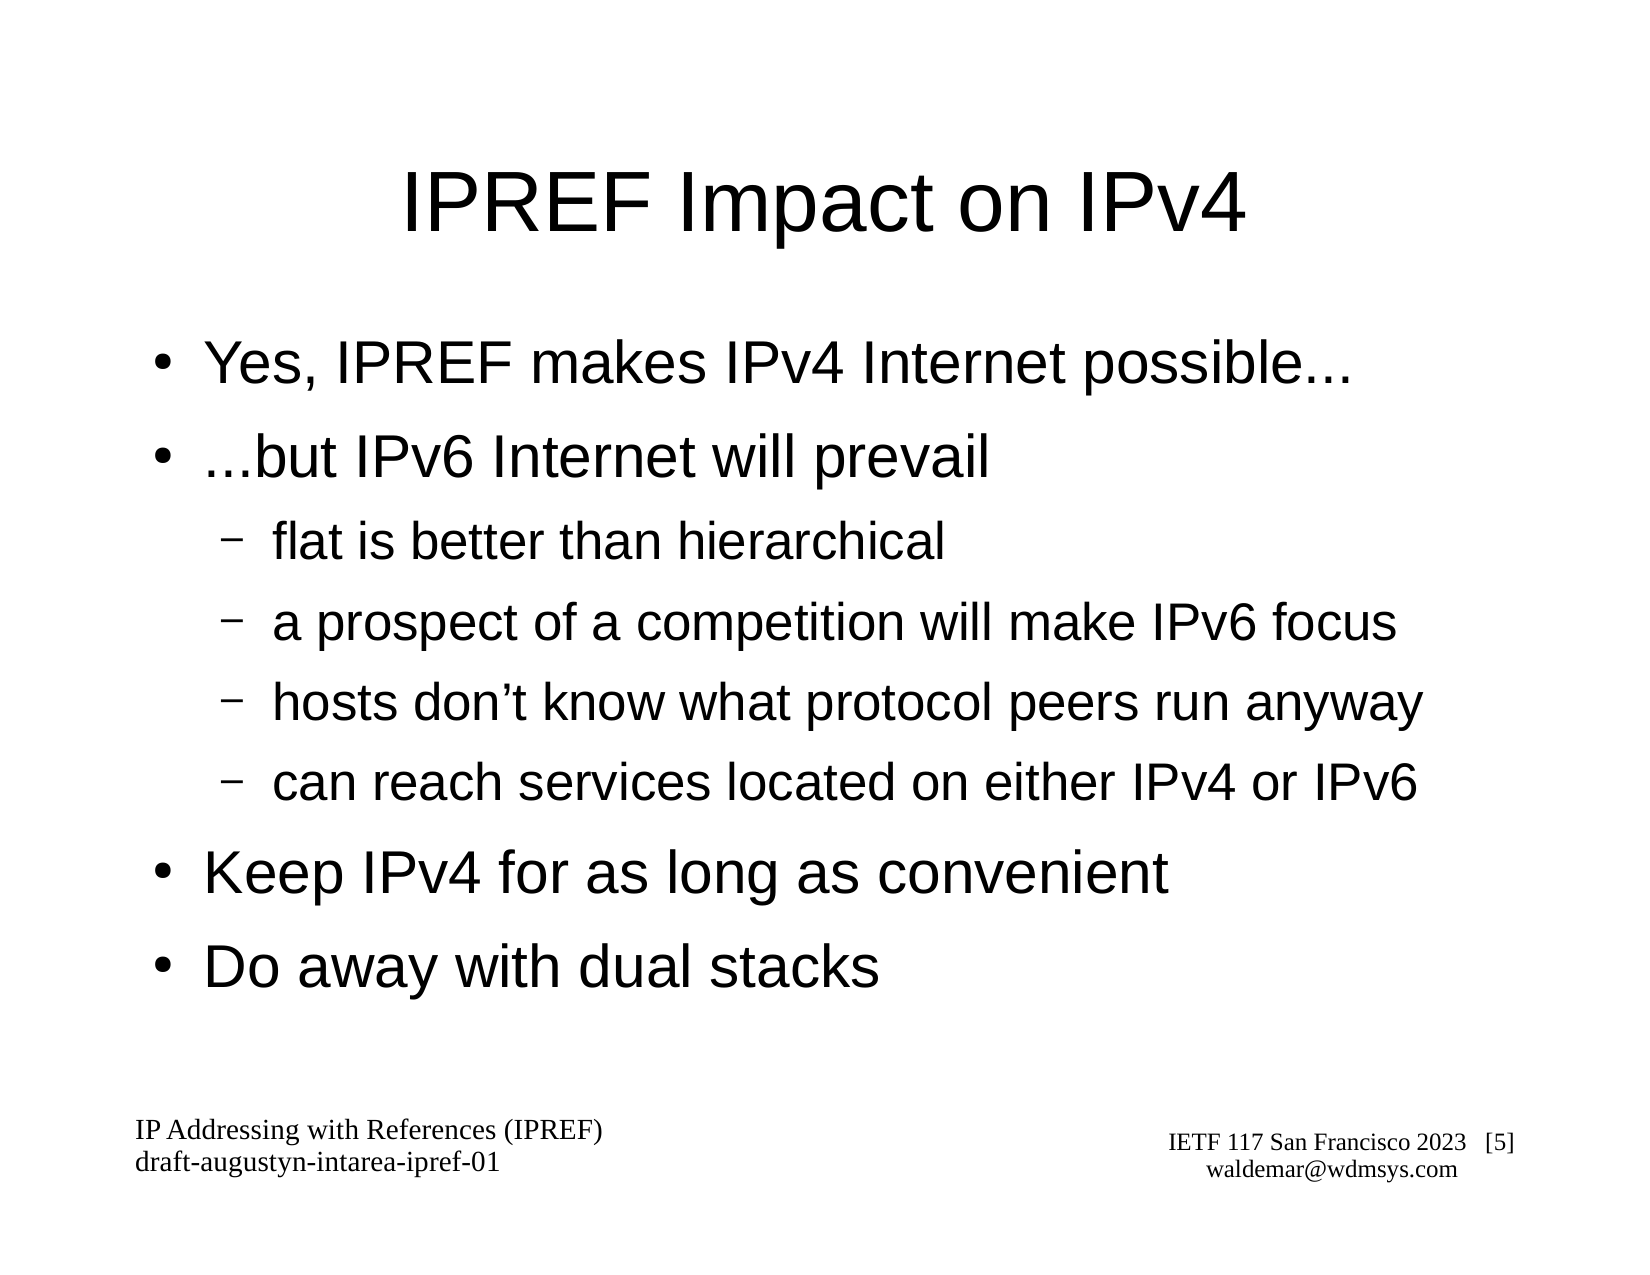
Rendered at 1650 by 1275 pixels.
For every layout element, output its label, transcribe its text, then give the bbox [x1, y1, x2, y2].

list Yes, IPREF makes IPv4 Internet possible... ...but IPv6 Internet will prevail flat is better than hierarchical a prospect of a competition will make IPv6 focus hosts don’t know what protocol peers run anyway can reach services located on either IPv4 or IPv6 Keep IPv4 for as long as convenient Do away with dual stacks [135, 329, 1515, 1002]
title IPREF Impact on IPv4 [135, 104, 1515, 298]
